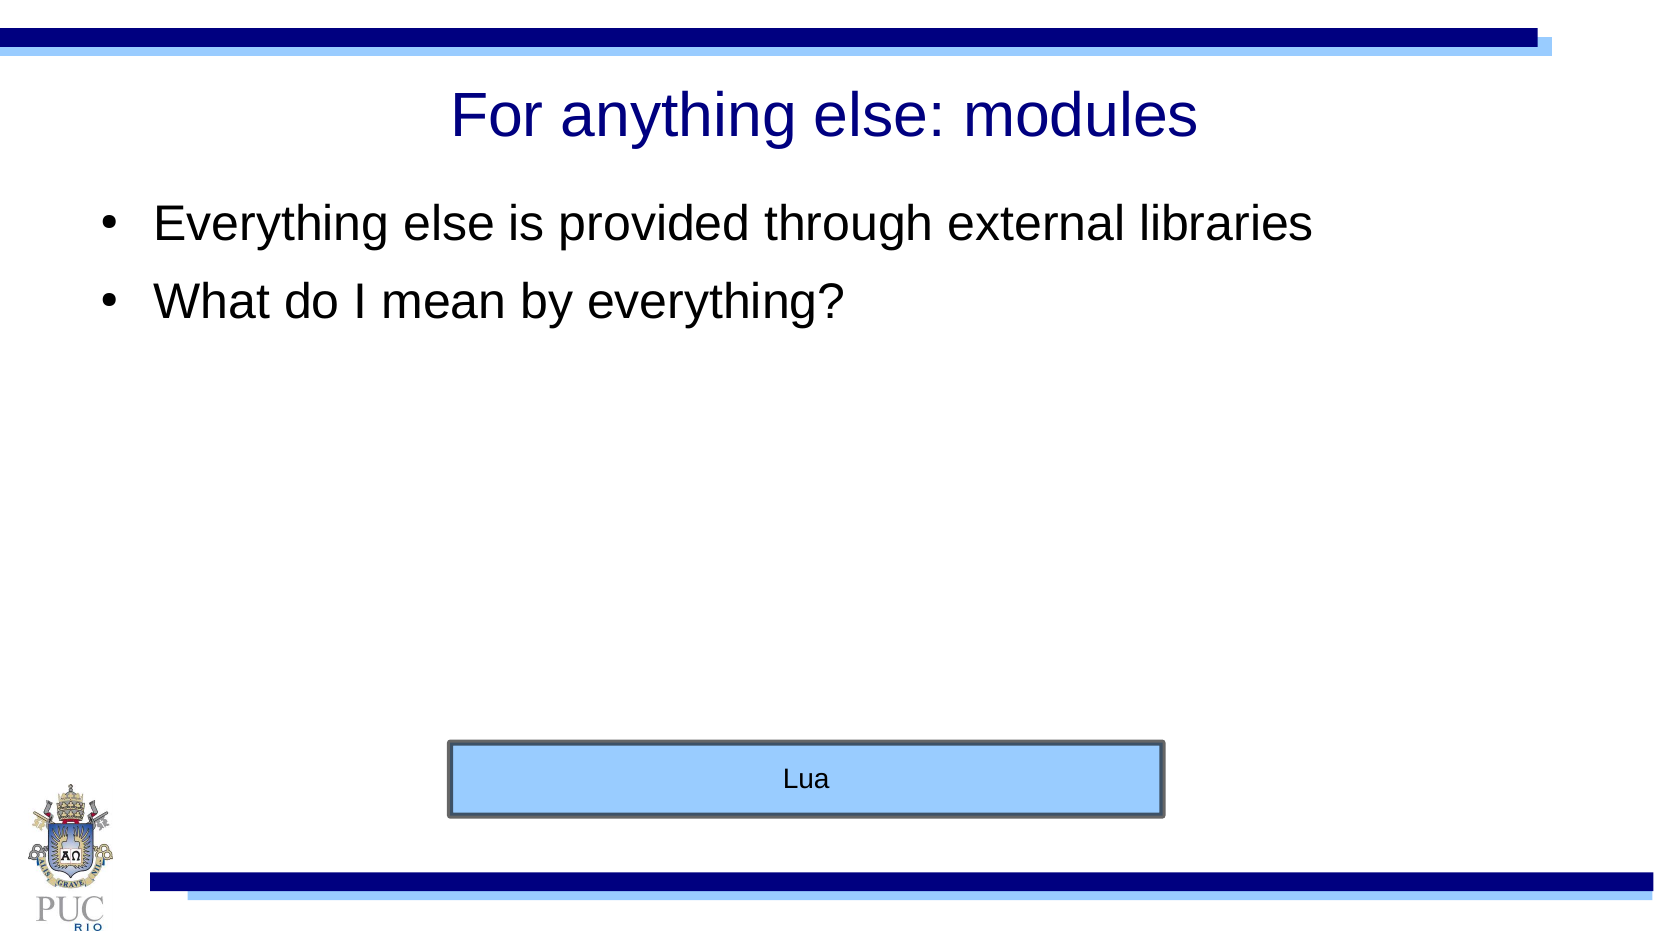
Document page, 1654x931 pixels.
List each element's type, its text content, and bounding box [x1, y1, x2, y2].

title For anything else: modules [37, 37, 1613, 193]
list Everything else is provided through external libraries What do I mean by everything? [82, 195, 1571, 735]
text_box Lua [450, 742, 1163, 816]
picture [28, 784, 113, 931]
